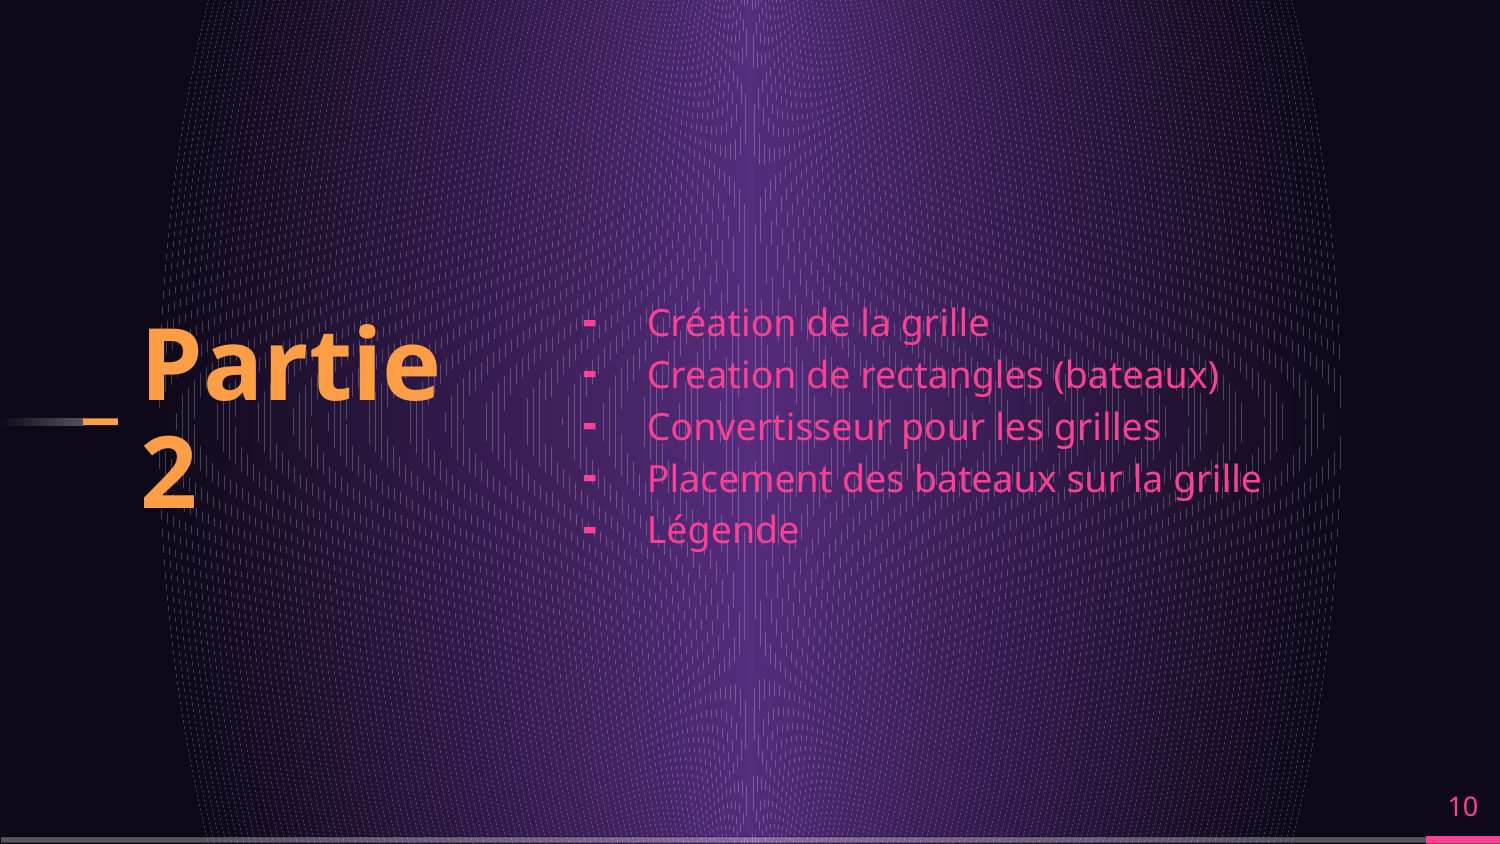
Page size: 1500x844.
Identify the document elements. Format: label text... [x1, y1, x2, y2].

title Partie 2 [140, 326, 500, 517]
subtitle Création de la grille Creation de rectangles (bateaux) Convertisseur pour les grilles Placement des bateaux sur la grille Légende [571, 157, 1500, 686]
slide_number 1 [1426, 779, 1500, 837]
